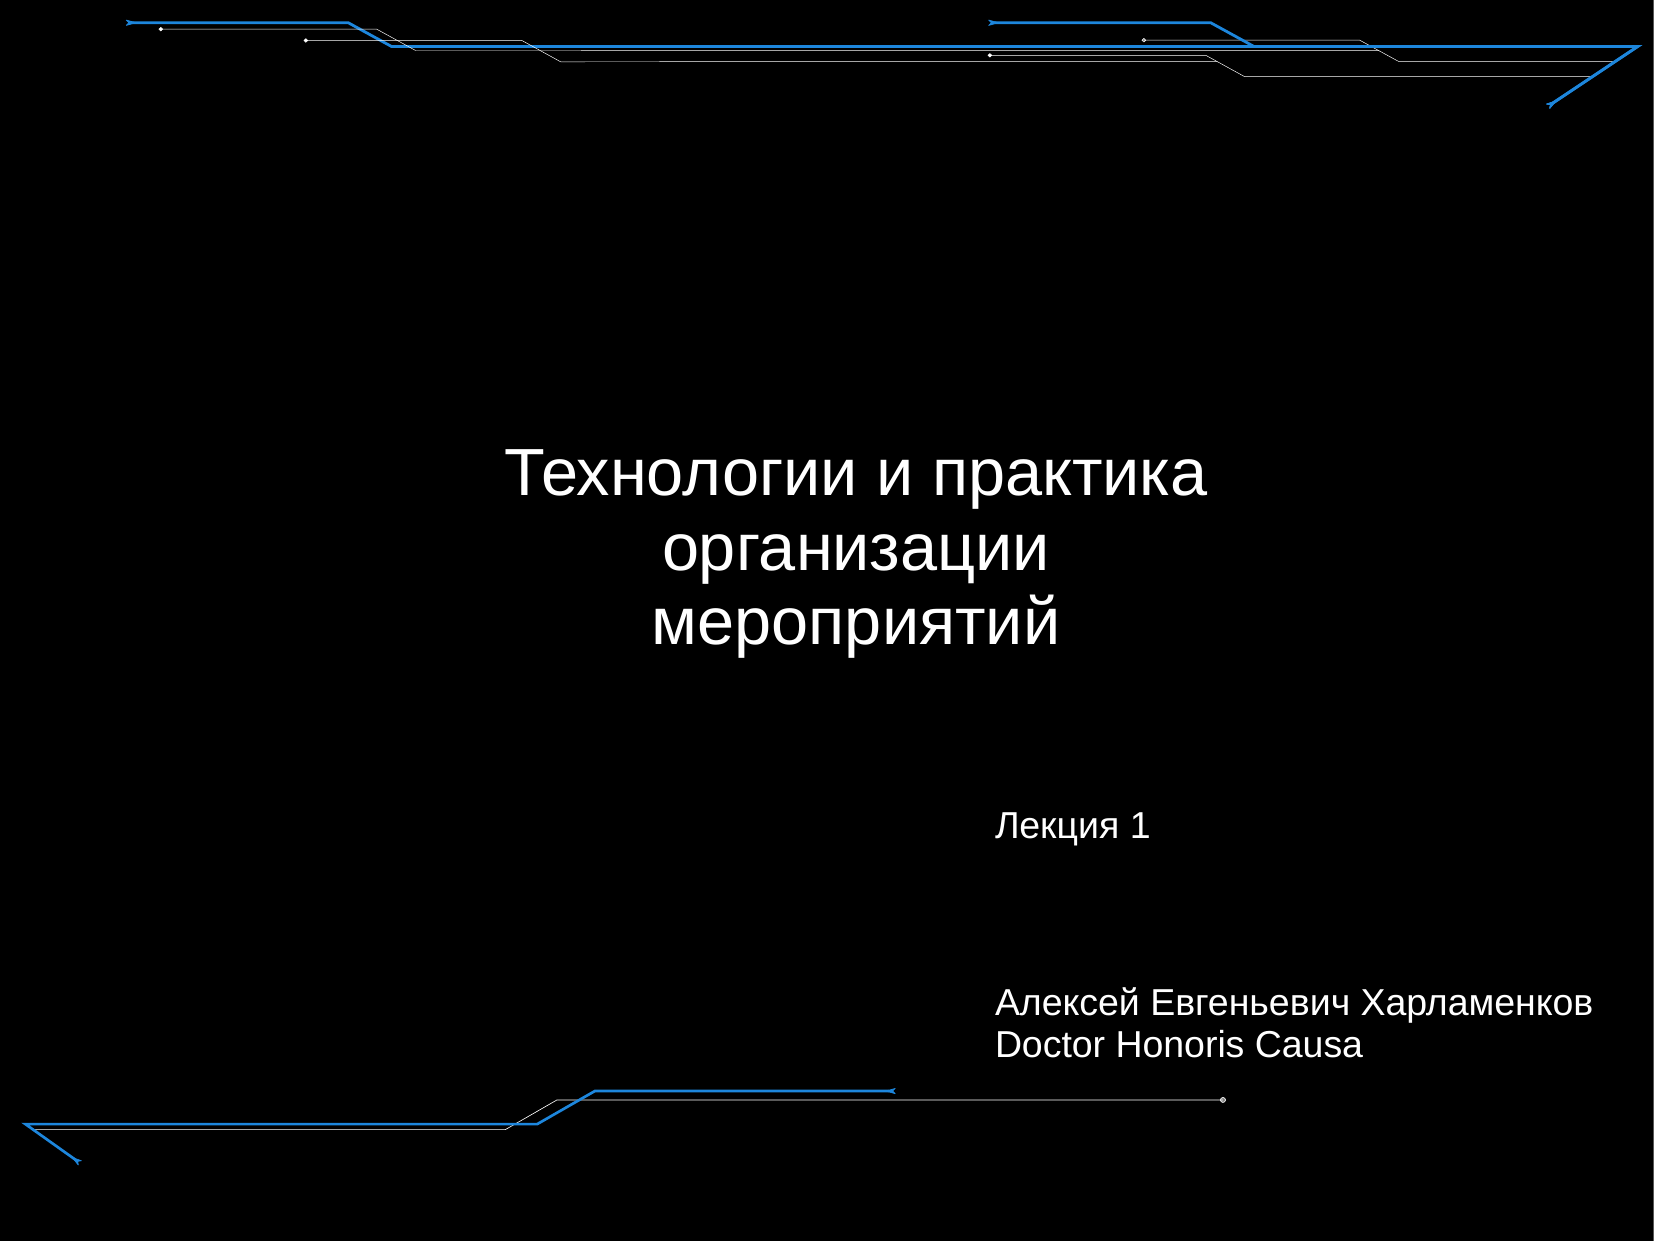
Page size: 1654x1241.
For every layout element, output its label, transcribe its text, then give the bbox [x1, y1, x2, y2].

subtitle Технологии и практика организации мероприятий [147, 84, 1565, 1010]
text_box Алексей Евгеньевич Харламенков Doctor Honoris Causa [980, 974, 1610, 1074]
text_box Лекция 1 [980, 797, 1441, 855]
